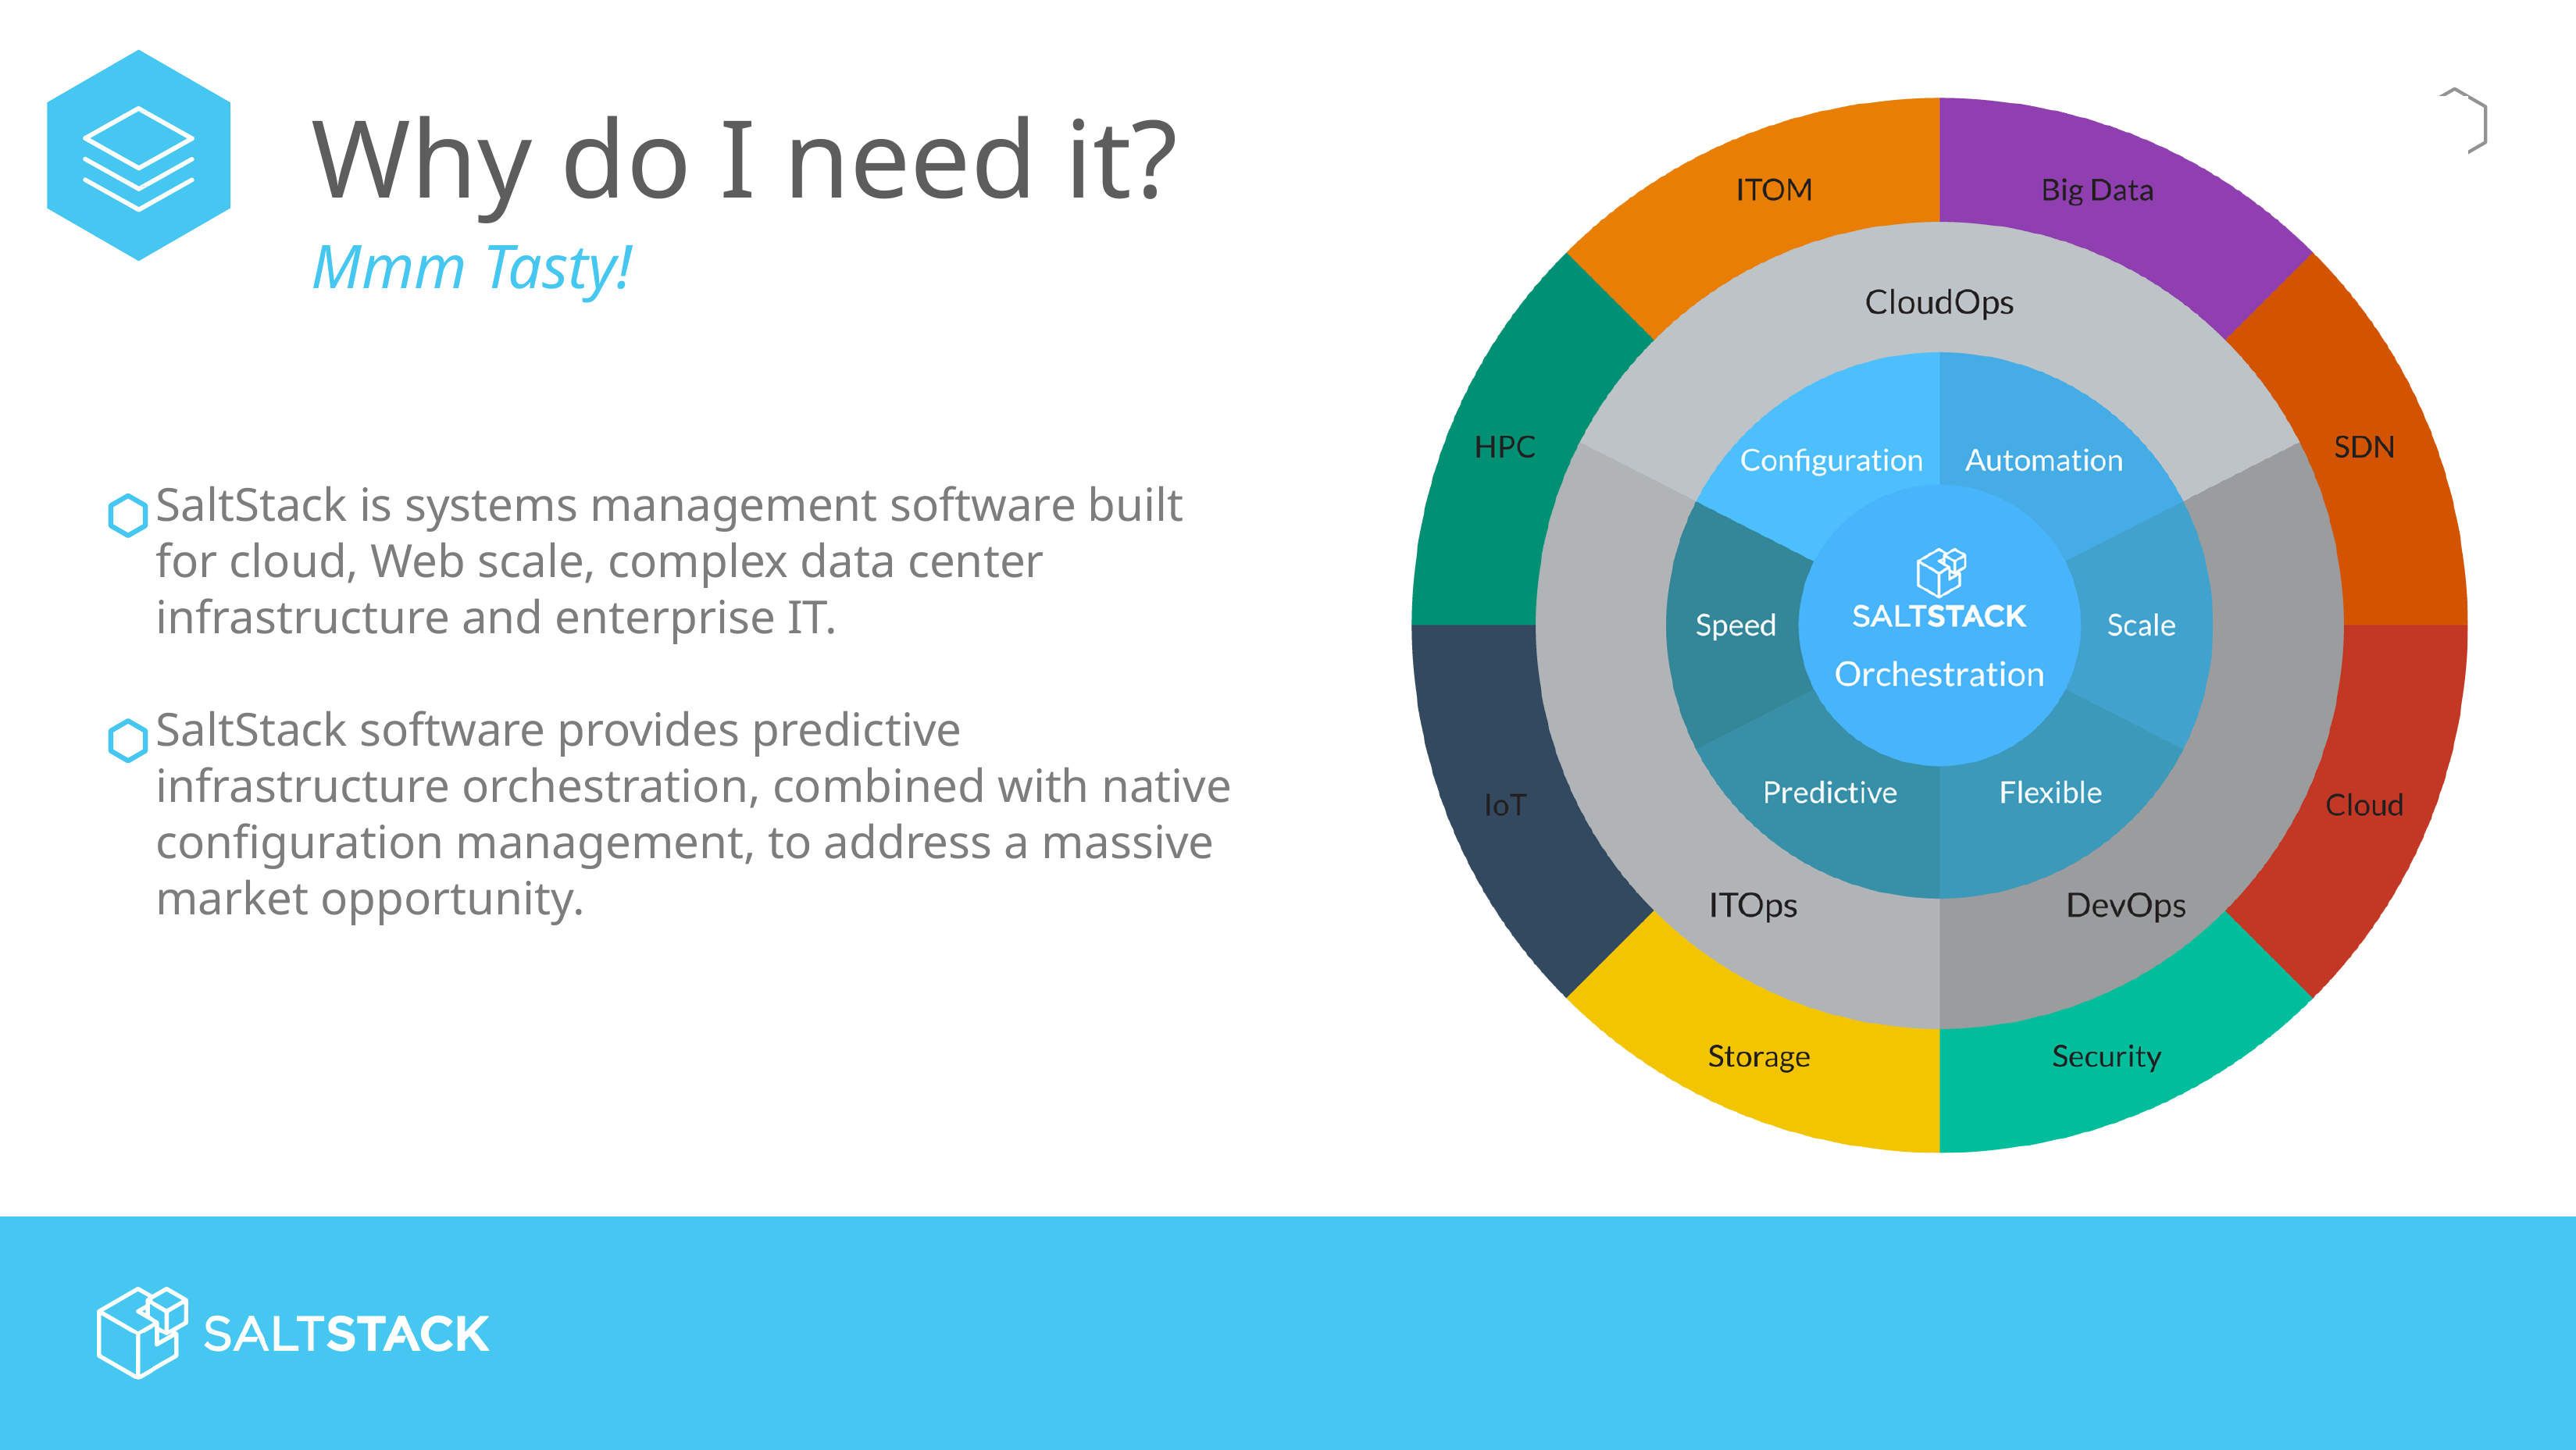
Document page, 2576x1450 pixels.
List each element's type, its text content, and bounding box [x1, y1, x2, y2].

picture [1410, 96, 2468, 1154]
text_box SaltStack is systems management software built for cloud, Web scale, complex data center infrastructure and enterprise IT. SaltStack software provides predictive infrastructure orchestration, combined with native configuration management, to address a massive market opportunity. [155, 473, 1249, 923]
text_box [47, 49, 230, 262]
picture [97, 1287, 490, 1380]
text_box Mmm Tasty! [312, 228, 1410, 301]
text_box [0, 1216, 2576, 1450]
text_box Why do I need it? [311, 91, 2229, 220]
